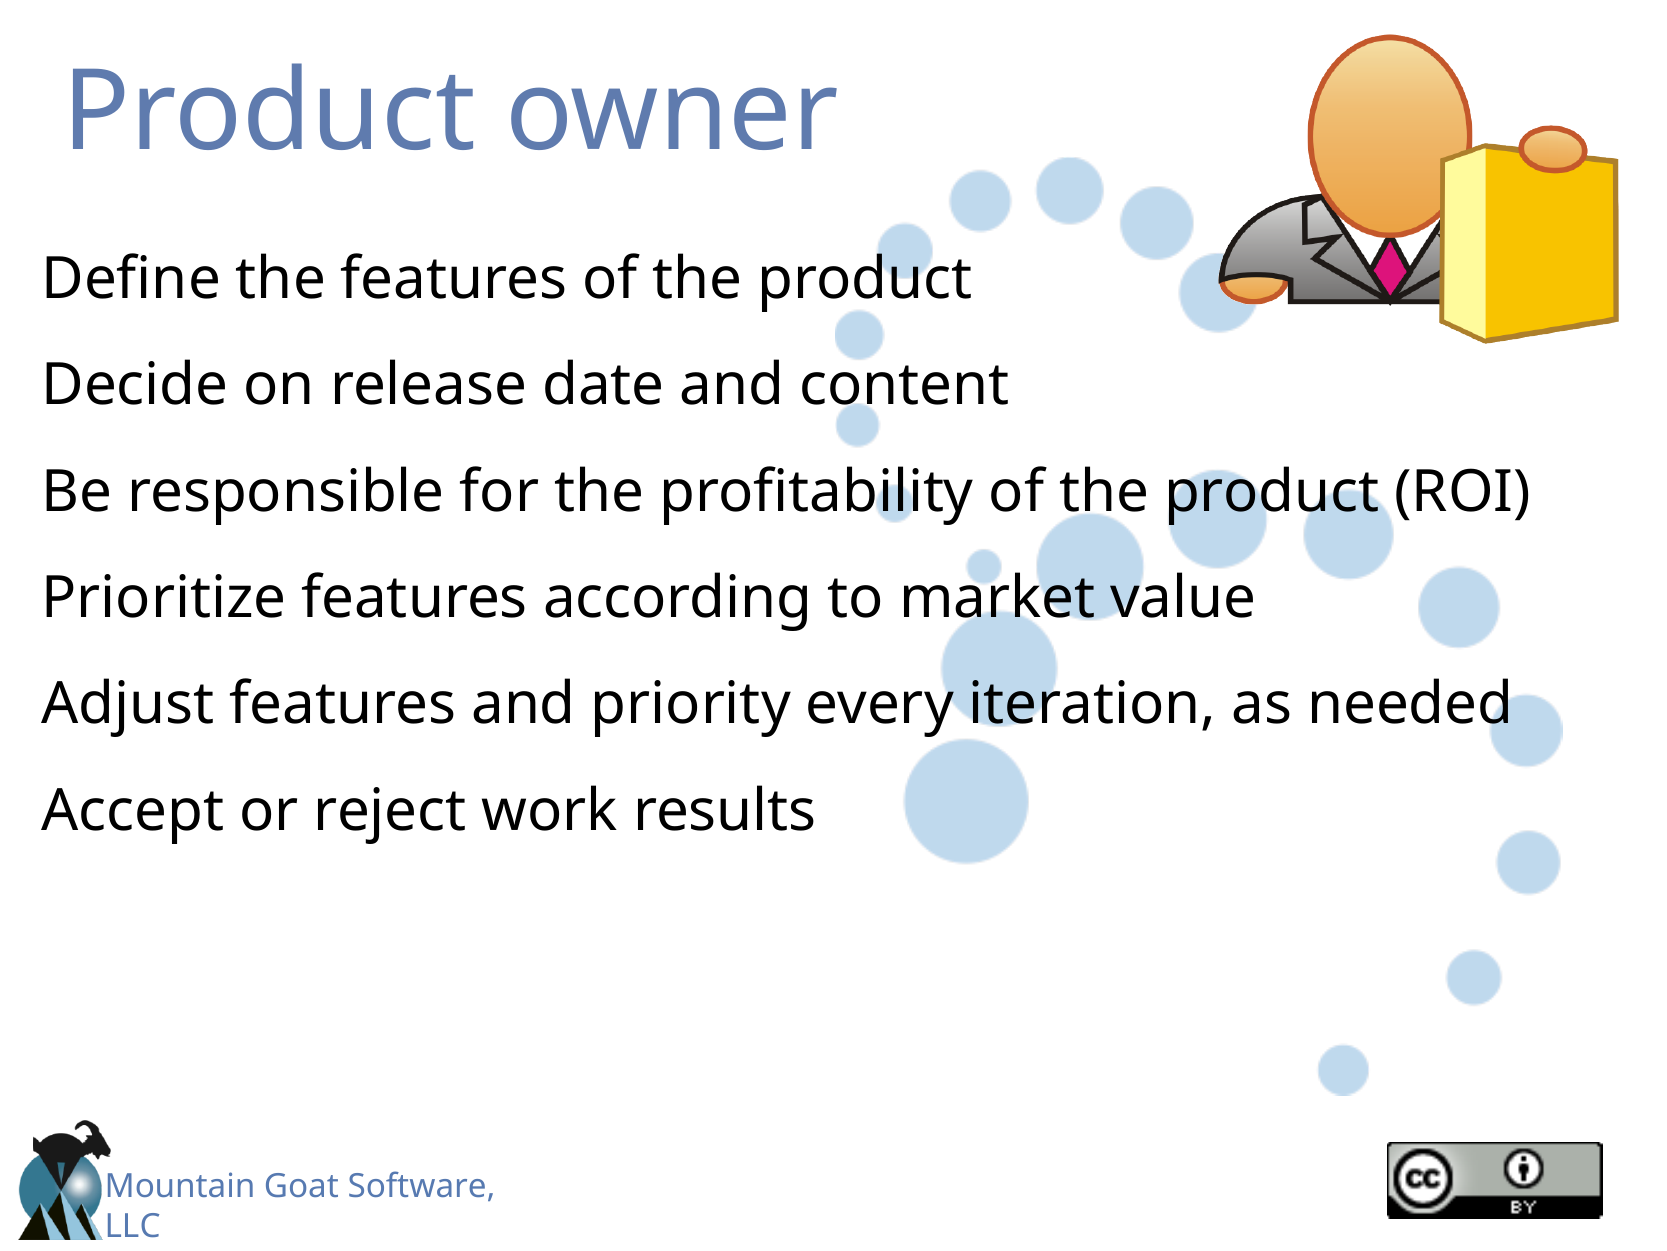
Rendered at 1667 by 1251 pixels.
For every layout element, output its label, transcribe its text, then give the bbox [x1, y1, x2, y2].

picture [1387, 1142, 1603, 1219]
picture [18, 1123, 111, 1240]
picture [835, 34, 1619, 1096]
list Define the features of the product Decide on release date and content Be responsible for the profitability of the product (ROI) Prioritize features according to market value Adjust features and priority every iteration, as needed Accept or reject work results [0, 236, 1553, 1123]
title Product owner [56, 18, 1609, 194]
